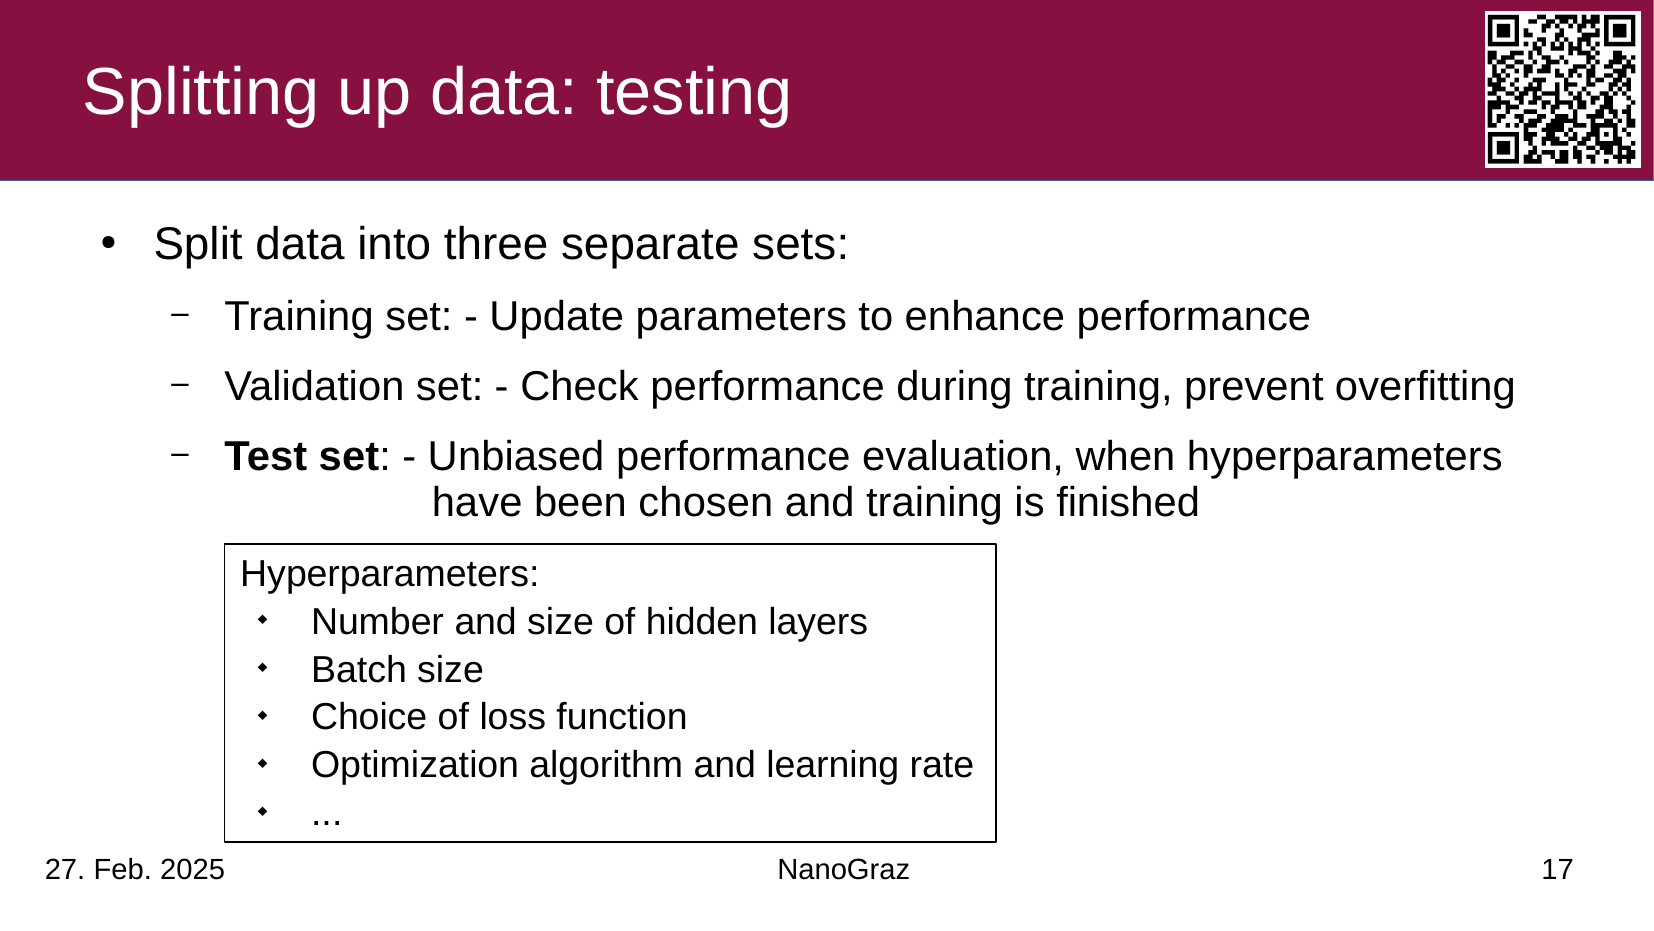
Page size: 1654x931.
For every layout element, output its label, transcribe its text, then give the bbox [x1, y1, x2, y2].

text_box Hyperparameters: Number and size of hidden layers Batch size Choice of loss function Optimization algorithm and learning rate ... [224, 544, 996, 843]
picture [1485, 11, 1641, 168]
list Split data into three separate sets: Training set: - Update parameters to enhance performance Validation set: - Check performance during training, prevent overfitting Test set: - Unbiased performance evaluation, when hyperparameters have been chosen and training is finished [82, 217, 1571, 758]
title Splitting up data: testing [82, 13, 1571, 169]
